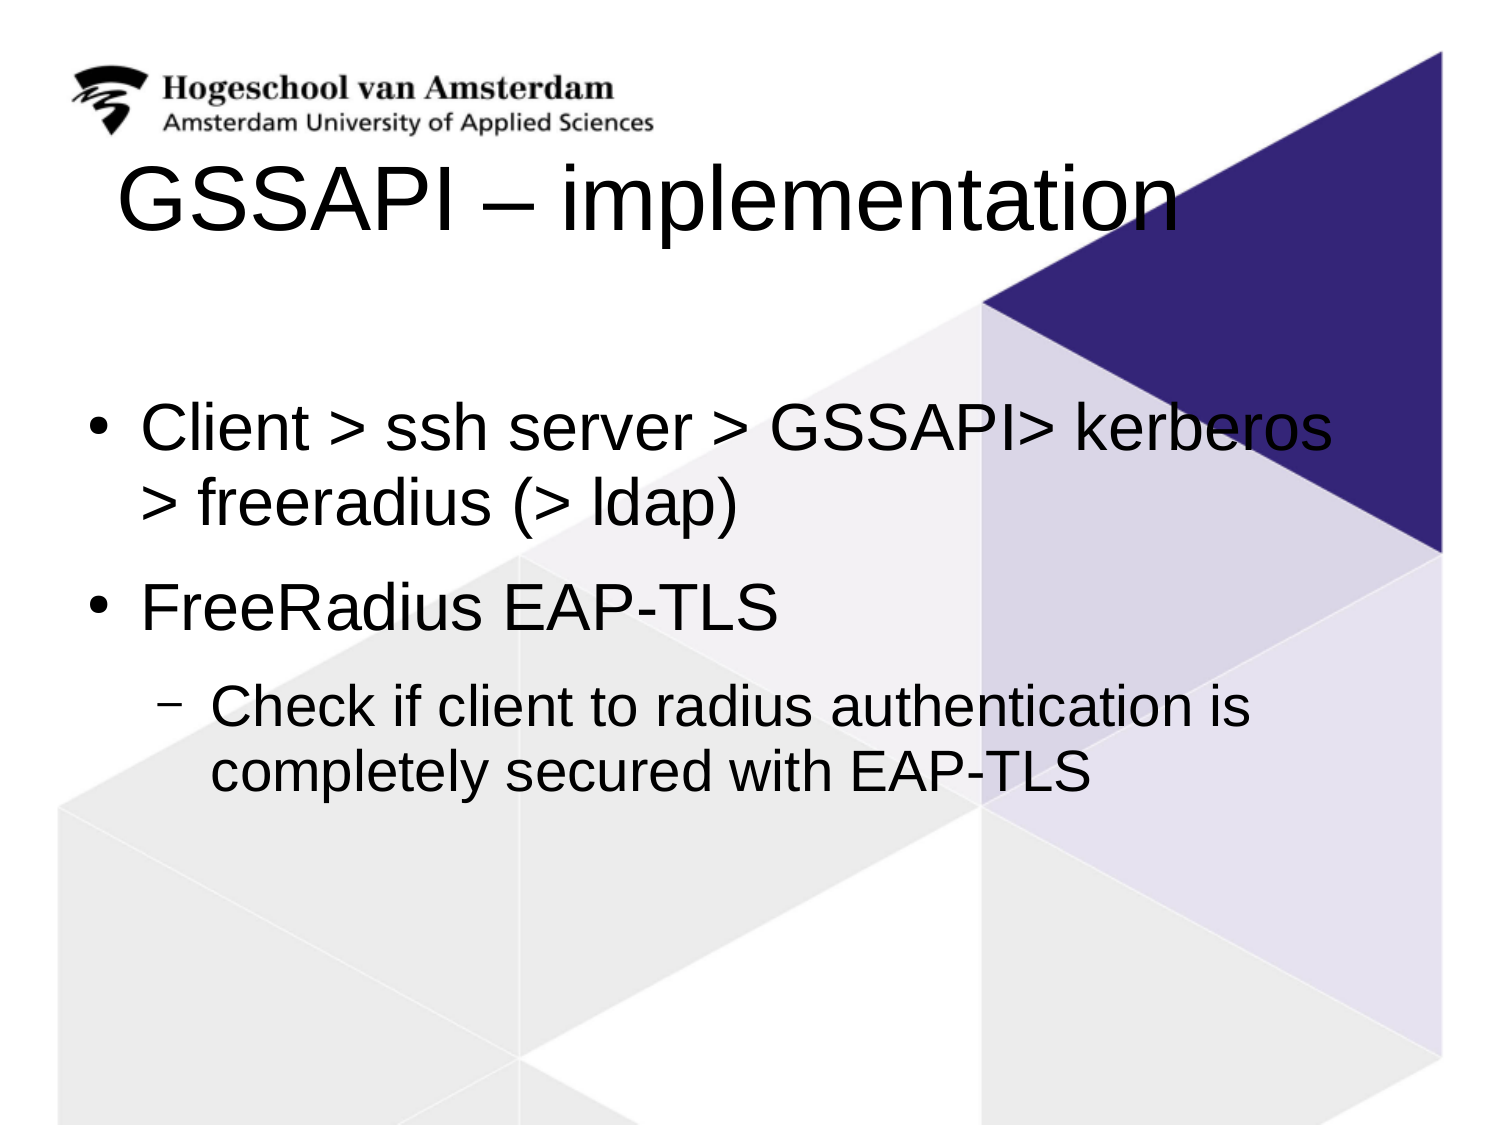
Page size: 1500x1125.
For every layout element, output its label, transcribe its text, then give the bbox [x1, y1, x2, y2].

list Client > ssh server > GSSAPI> kerberos > freeradius (> ldap) FreeRadius EAP-TLS Check if client to radius authentication is completely secured with EAP-TLS [69, 390, 1390, 1043]
picture [0, 0, 1500, 1125]
title GSSAPI – implementation [12, 77, 1288, 319]
